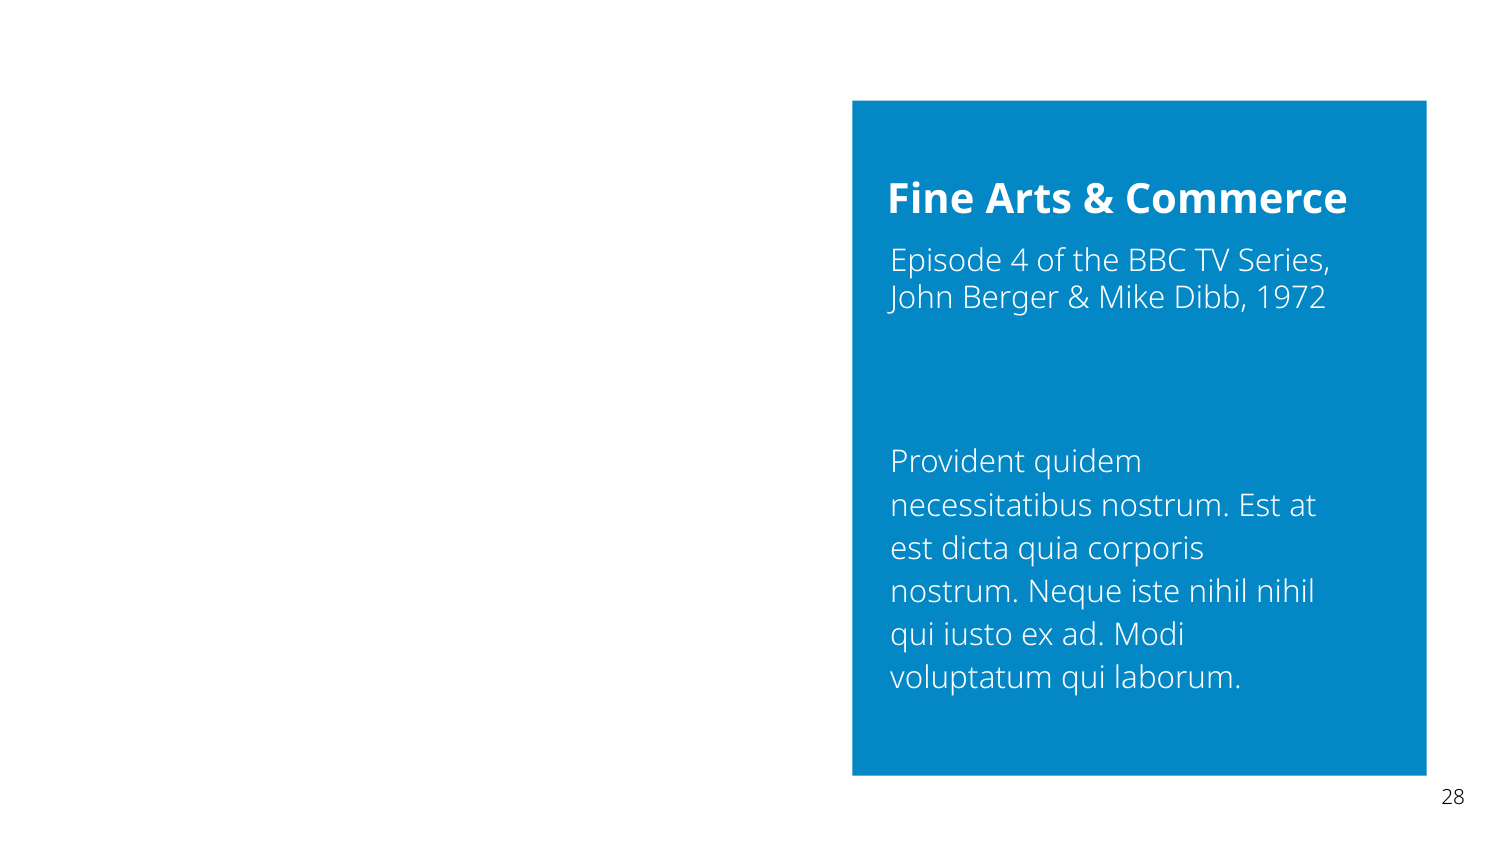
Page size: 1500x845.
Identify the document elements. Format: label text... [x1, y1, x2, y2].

title Episode 4 of the BBC TV Series, John Berger & Mike Dibb, 1972 [875, 245, 1388, 338]
title Provident quidem necessitatibus nostrum. Est at est dicta quia corporis nostrum. Neque iste nihil nihil qui iusto ex ad. Modi voluptatum qui laborum. [875, 421, 1344, 753]
title Fine Arts & Commerce [871, 168, 1439, 245]
